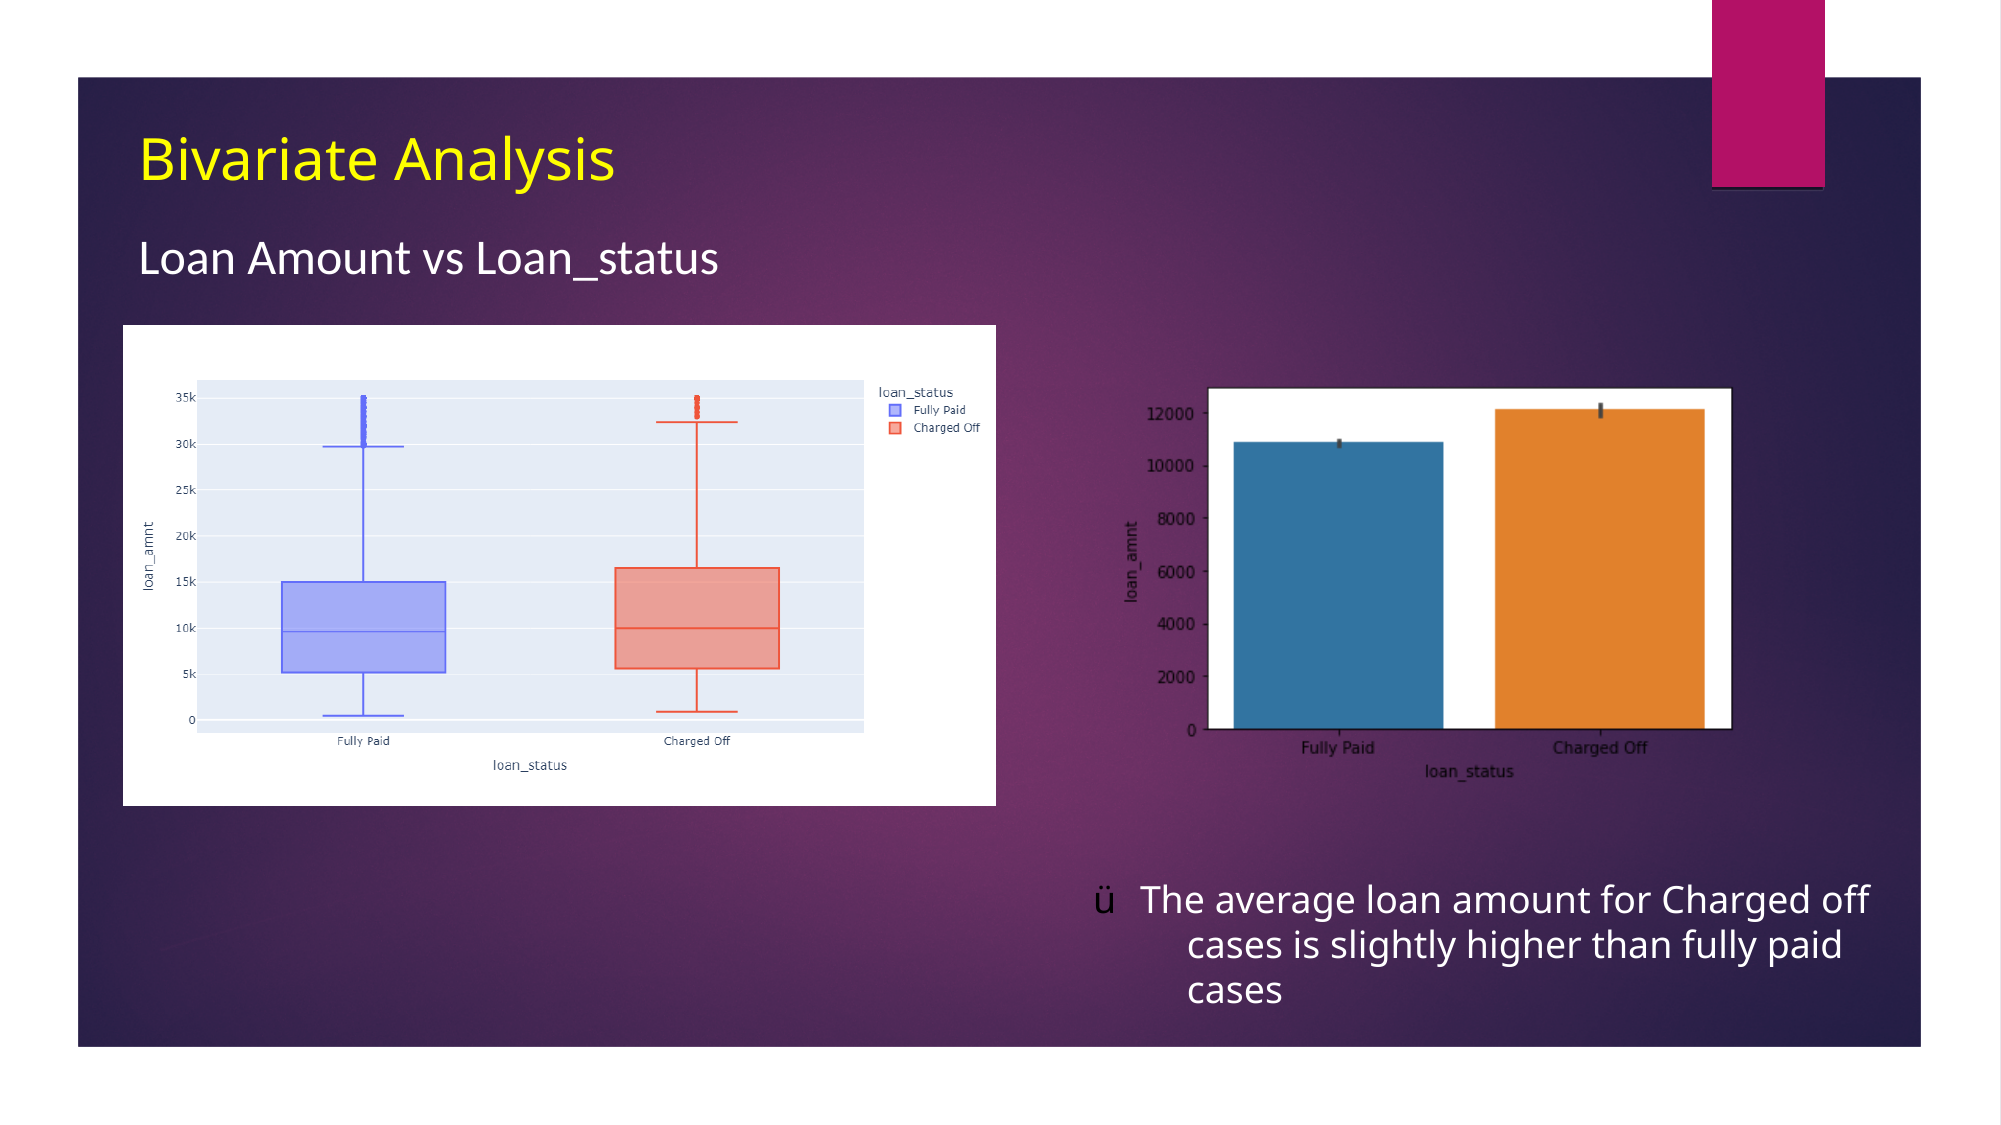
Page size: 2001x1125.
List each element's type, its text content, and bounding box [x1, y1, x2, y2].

title Bivariate Analysis [123, 103, 1509, 200]
picture [1112, 378, 1741, 790]
text_box The average loan amount for Charged off cases is slightly higher than fully paid cases [1078, 868, 1939, 975]
text_box Loan Amount vs Loan_status [123, 216, 871, 293]
picture [123, 325, 996, 806]
